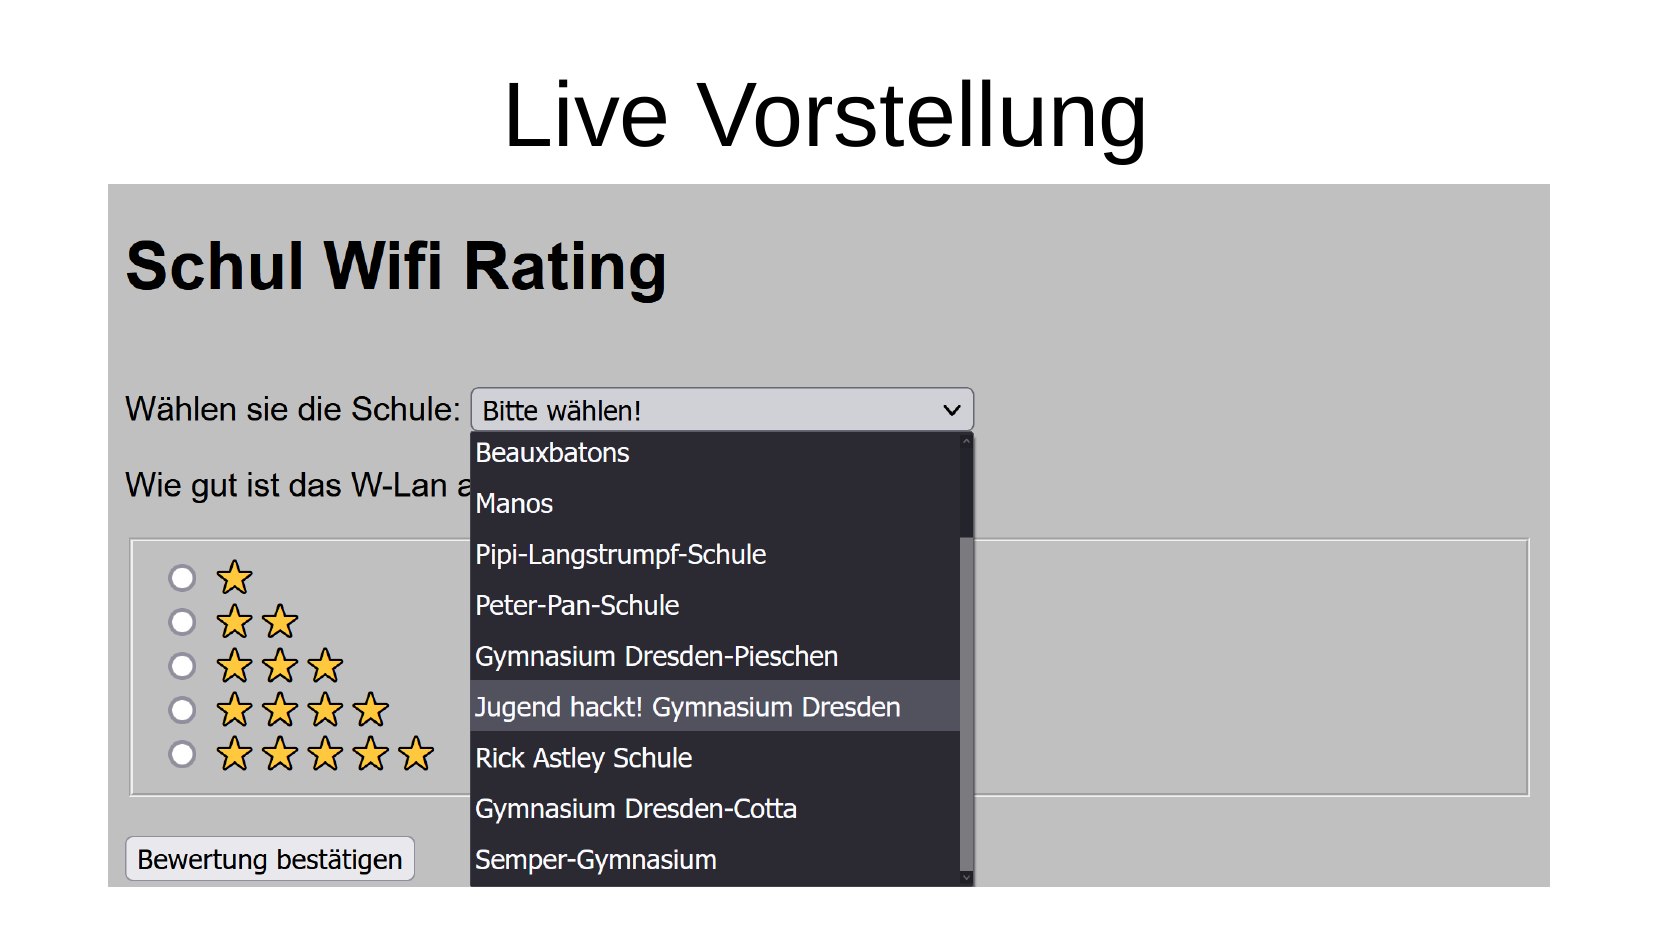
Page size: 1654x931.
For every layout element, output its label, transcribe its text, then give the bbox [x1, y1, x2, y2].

picture [108, 184, 1550, 887]
title Live Vorstellung [82, 37, 1571, 193]
